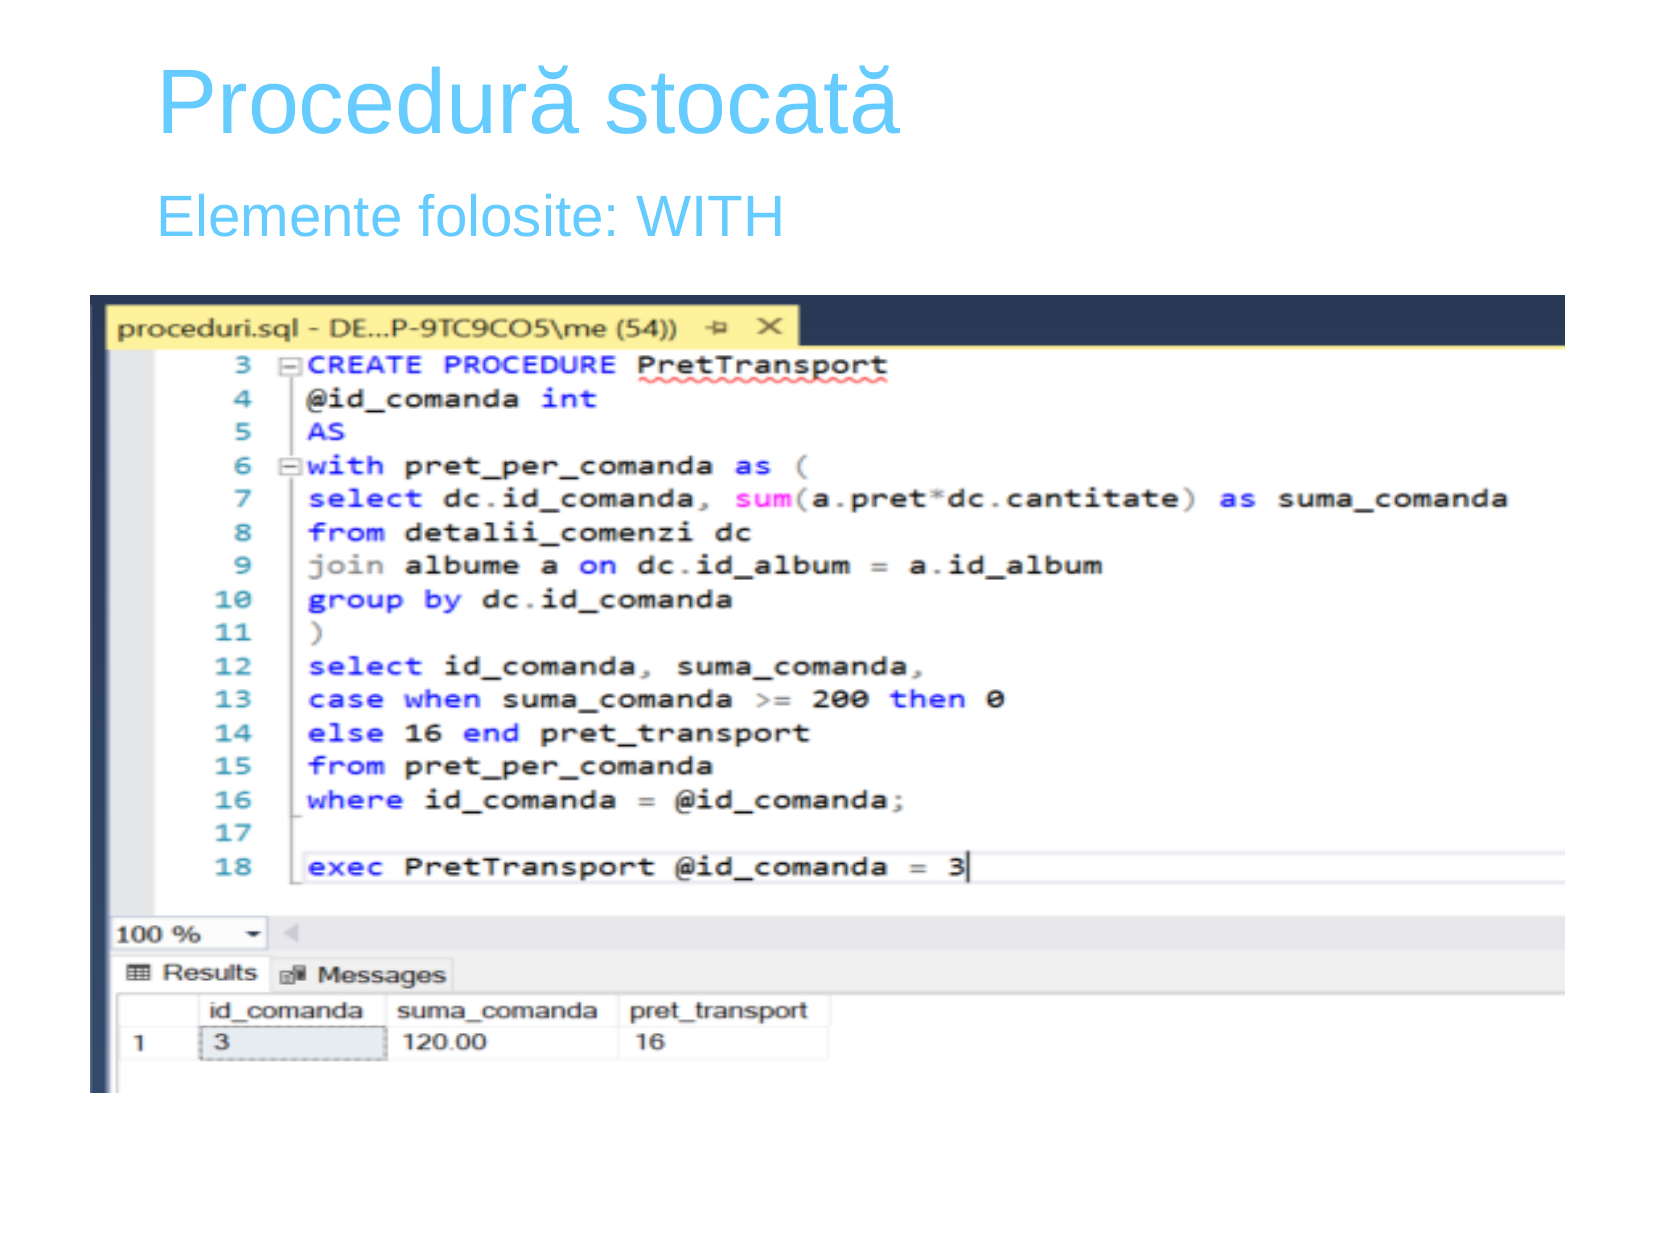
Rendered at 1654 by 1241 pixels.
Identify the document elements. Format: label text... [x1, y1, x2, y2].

title Procedură stocată Elemente folosite: WITH [82, 49, 1571, 257]
picture [90, 295, 1565, 1093]
